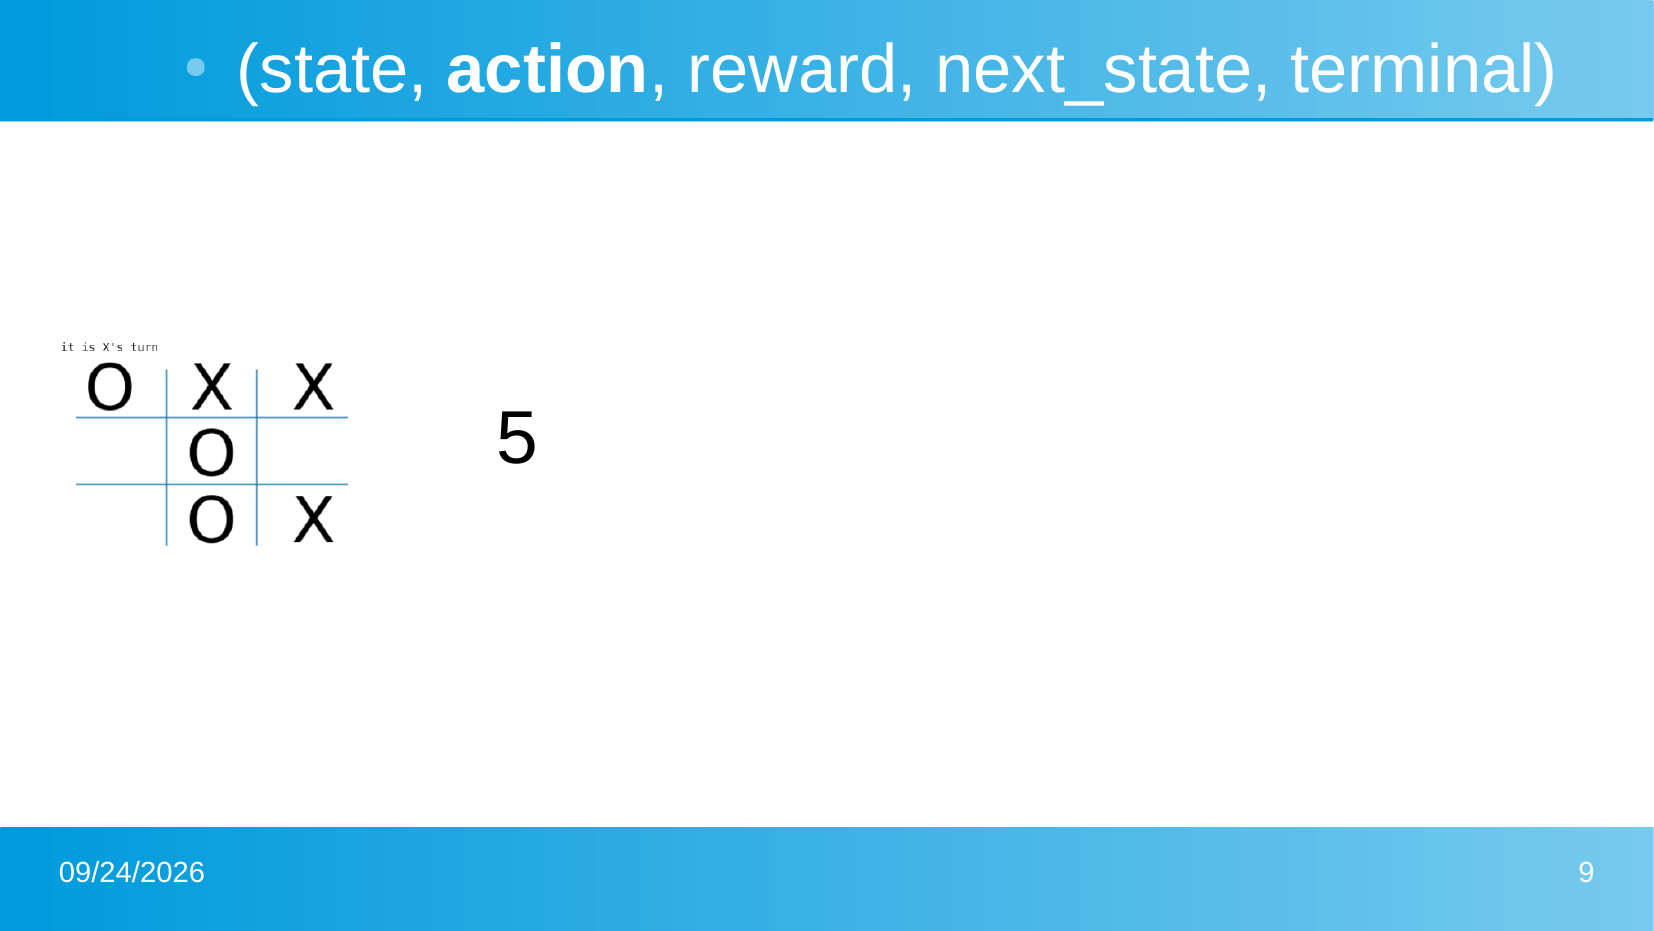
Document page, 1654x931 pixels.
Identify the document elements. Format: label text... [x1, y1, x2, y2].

text_box 5 [481, 388, 554, 488]
picture [54, 337, 376, 563]
title (state, action, reward, next_state, terminal) [59, 29, 1595, 108]
